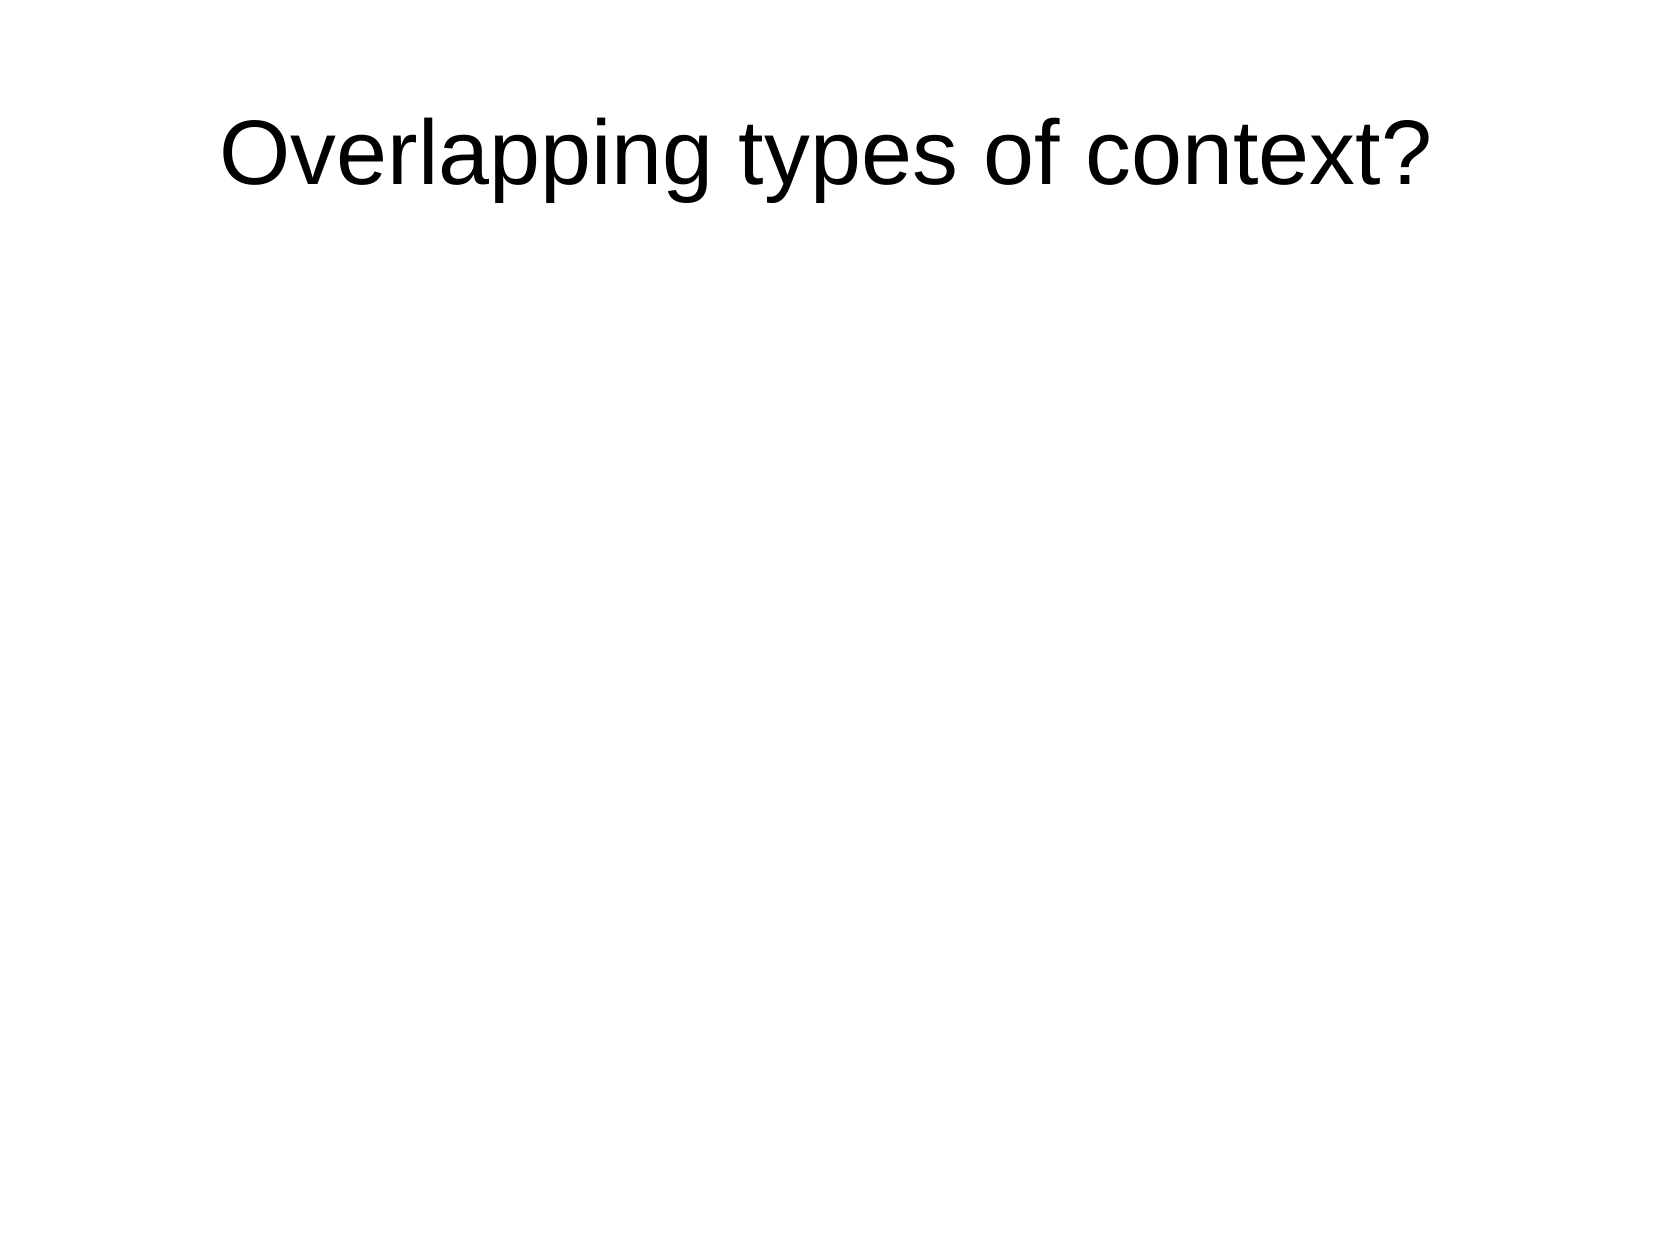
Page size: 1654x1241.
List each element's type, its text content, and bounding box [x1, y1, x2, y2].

title Overlapping types of context? [82, 49, 1571, 257]
